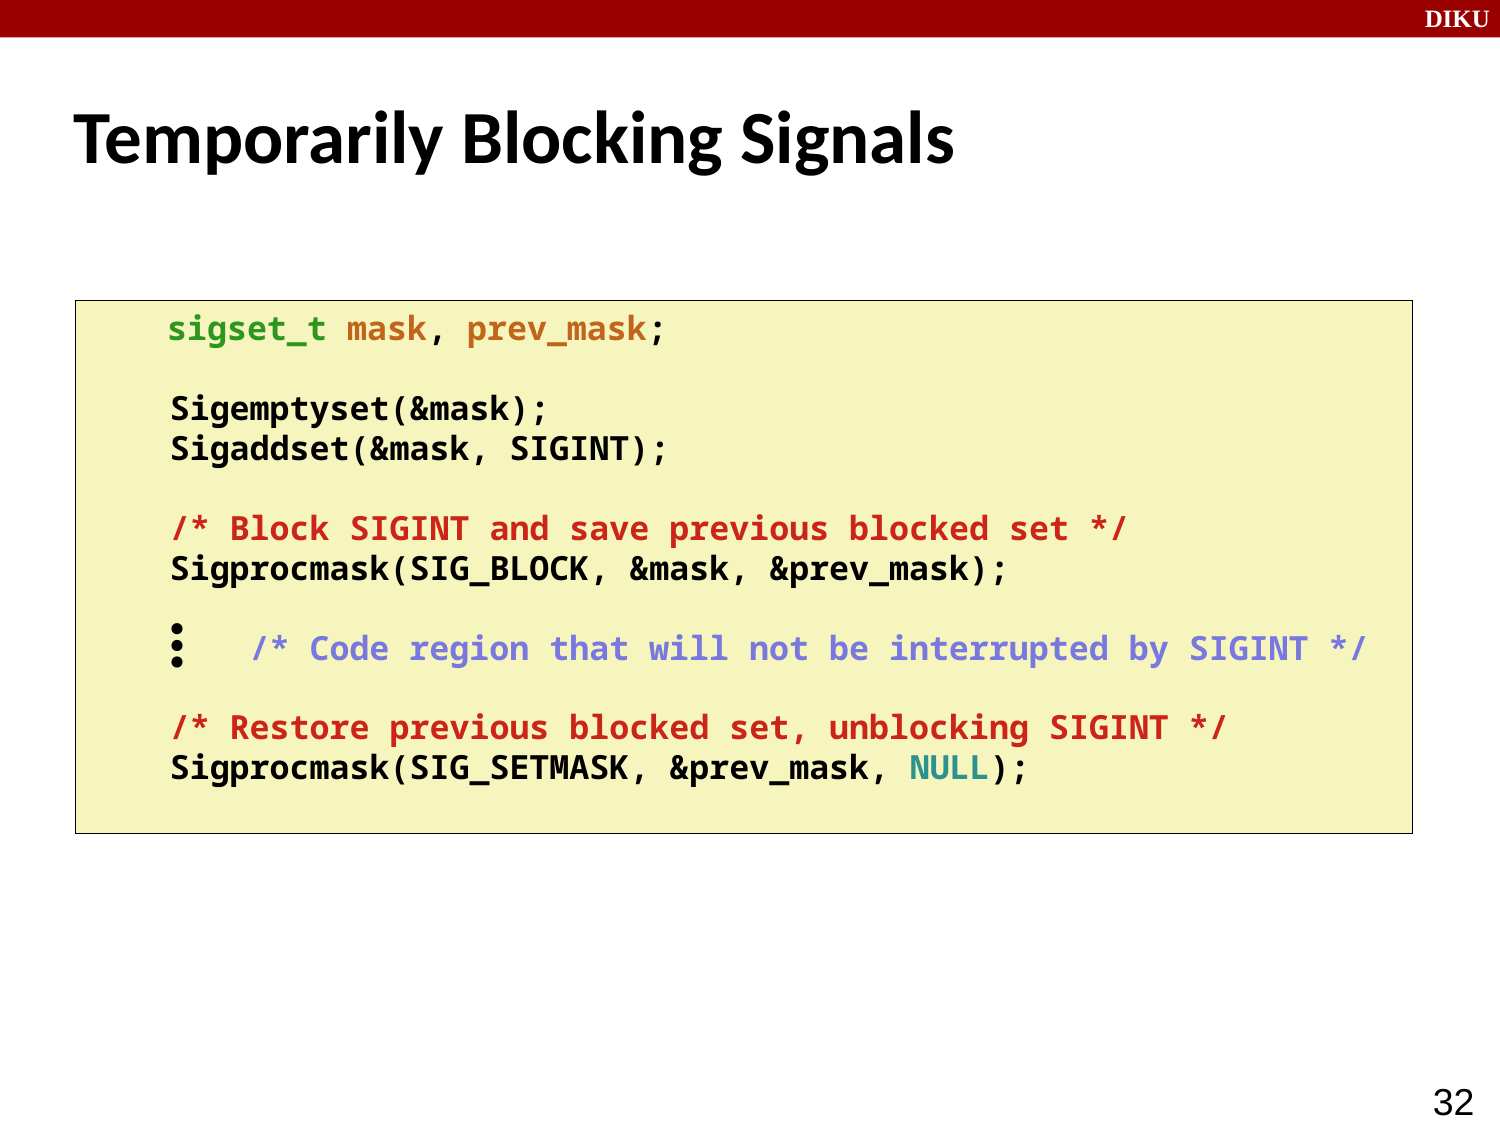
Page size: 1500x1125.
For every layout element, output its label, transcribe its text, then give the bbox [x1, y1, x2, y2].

text_box sigset_t mask, prev_mask; Sigemptyset(&mask); Sigaddset(&mask, SIGINT); /* Block SIGINT and save previous blocked set */ Sigprocmask(SIG_BLOCK, &mask, &prev_mask); /* Code region that will not be interrupted by SIGINT */ /* Restore previous blocked set, unblocking SIGINT */ Sigprocmask(SIG_SETMASK, &prev_mask, NULL); [74, 299, 1413, 834]
text_box … [99, 550, 205, 688]
text_box Temporarily Blocking Signals [58, 71, 1063, 197]
